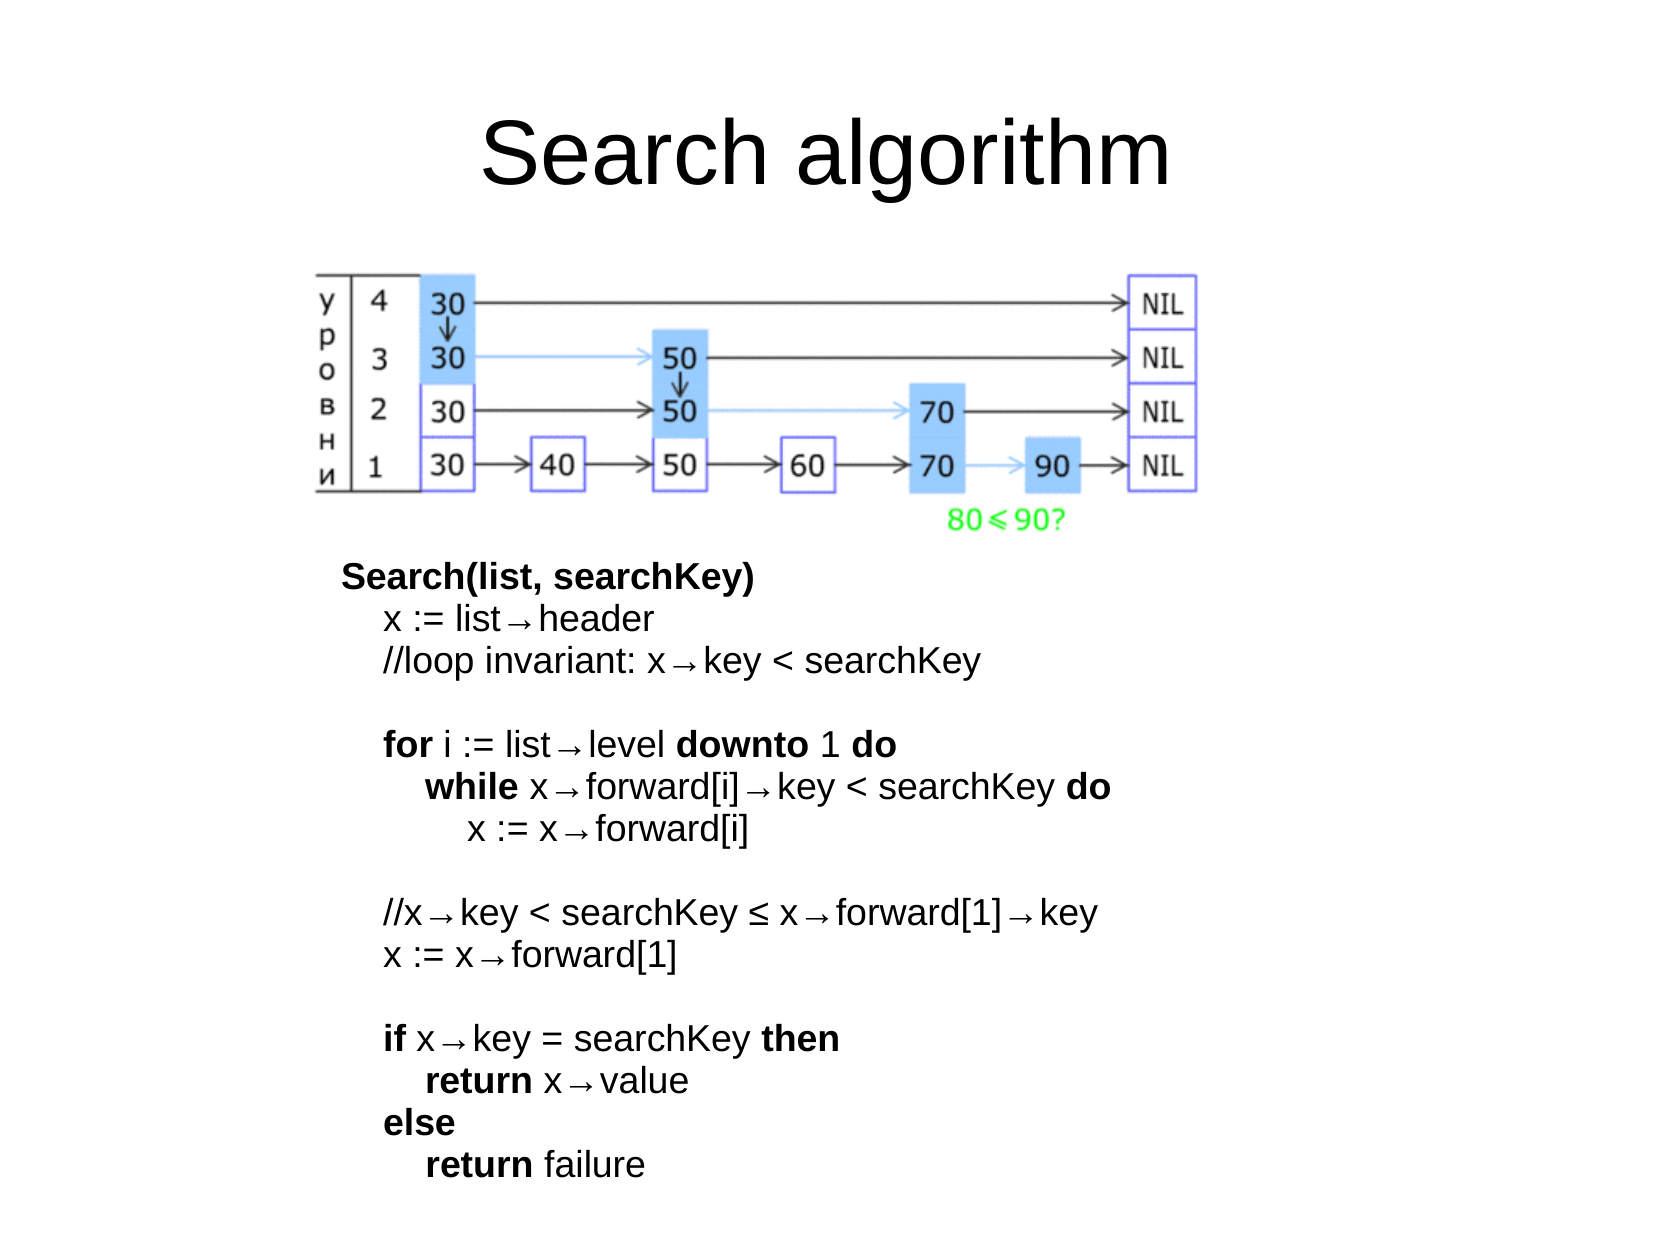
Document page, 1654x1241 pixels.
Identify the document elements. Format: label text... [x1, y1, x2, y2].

picture [290, 218, 1229, 544]
text_box Search(list, searchKey) x := list→header //loop invariant: x→key < searchKey for i := list→level downto 1 do while x→forward[i]→key < searchKey do x := x→forward[i] //x→key < searchKey ≤ x→forward[1]→key x := x→forward[1] if x→key = searchKey then return x→value else return failure [326, 548, 1300, 1193]
title Search algorithm [82, 49, 1571, 257]
